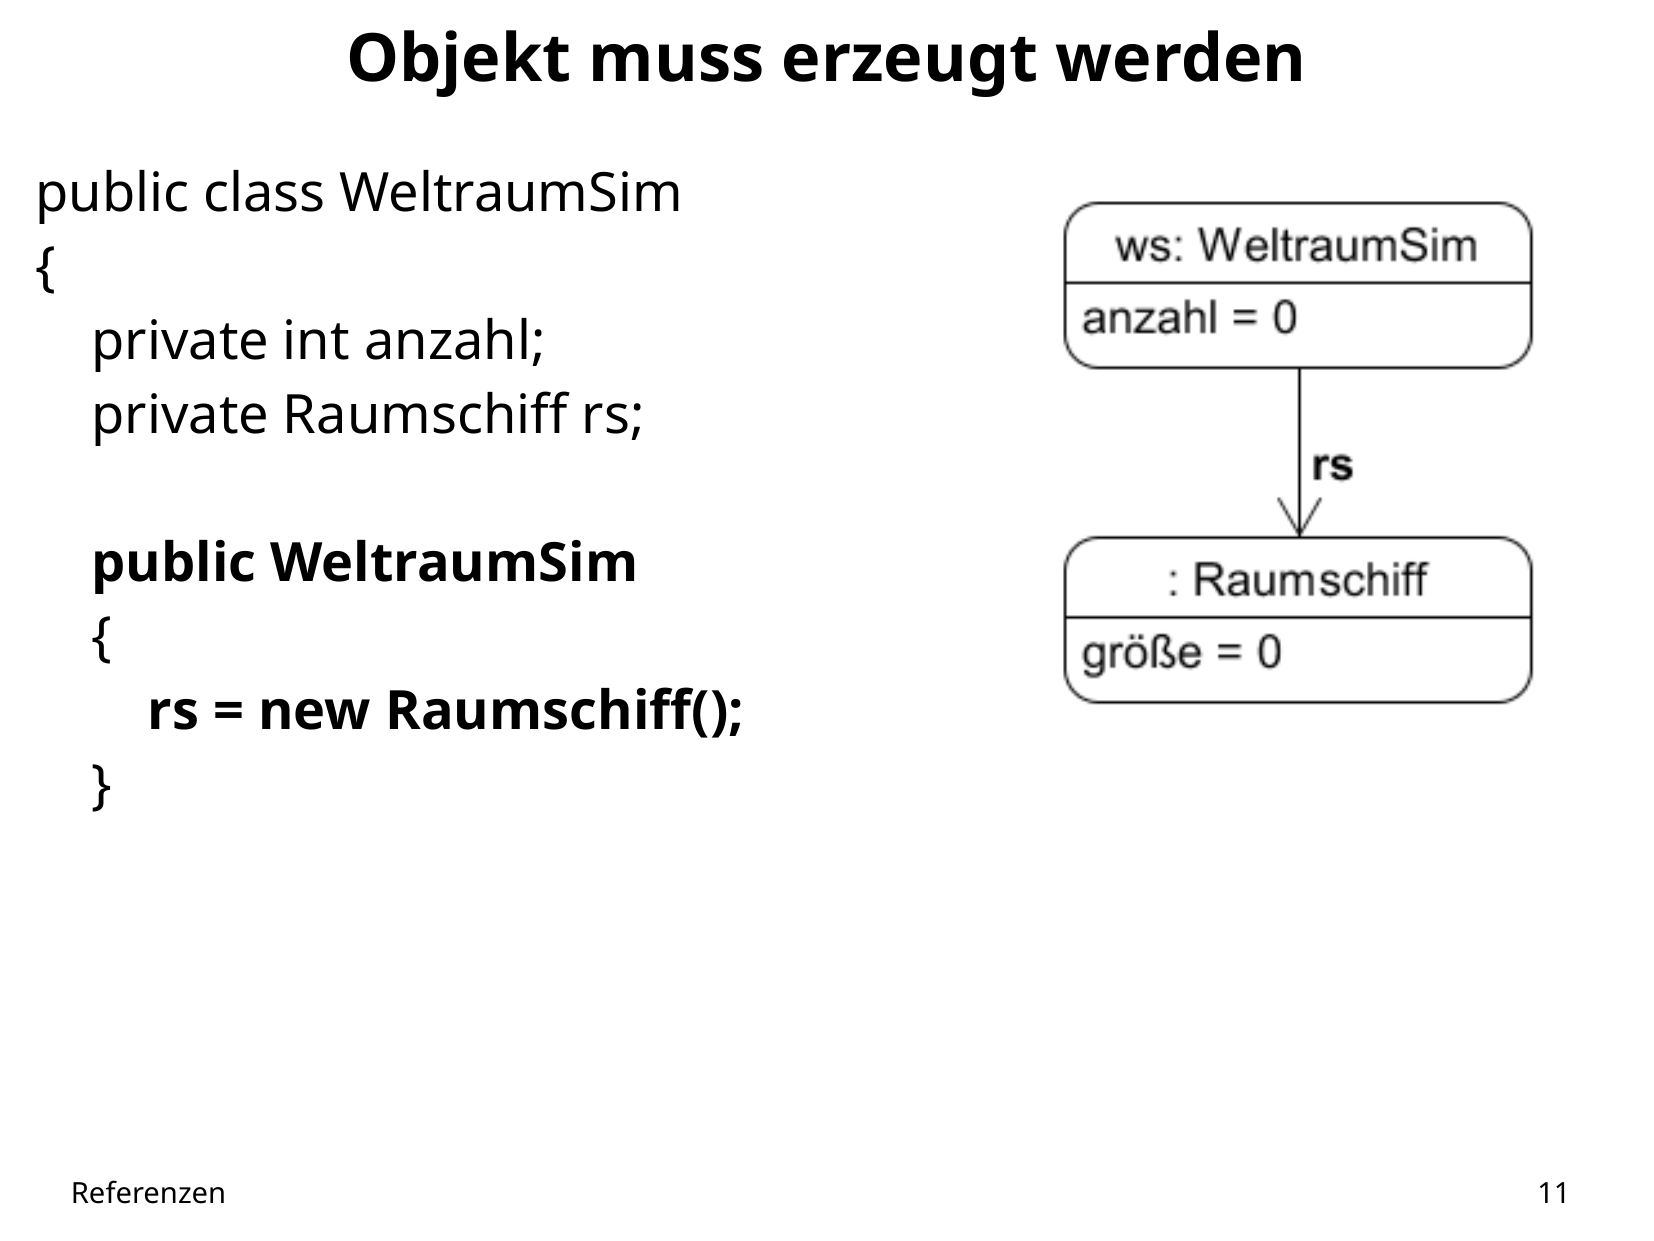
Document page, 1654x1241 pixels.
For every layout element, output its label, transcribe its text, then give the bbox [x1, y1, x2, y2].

picture [1062, 200, 1536, 707]
list public class WeltraumSim { private int anzahl; private Raumschiff rs; public WeltraumSim { rs = new Raumschiff(); } [35, 153, 1560, 1158]
title Objekt muss erzeugt werden [0, 5, 1654, 107]
